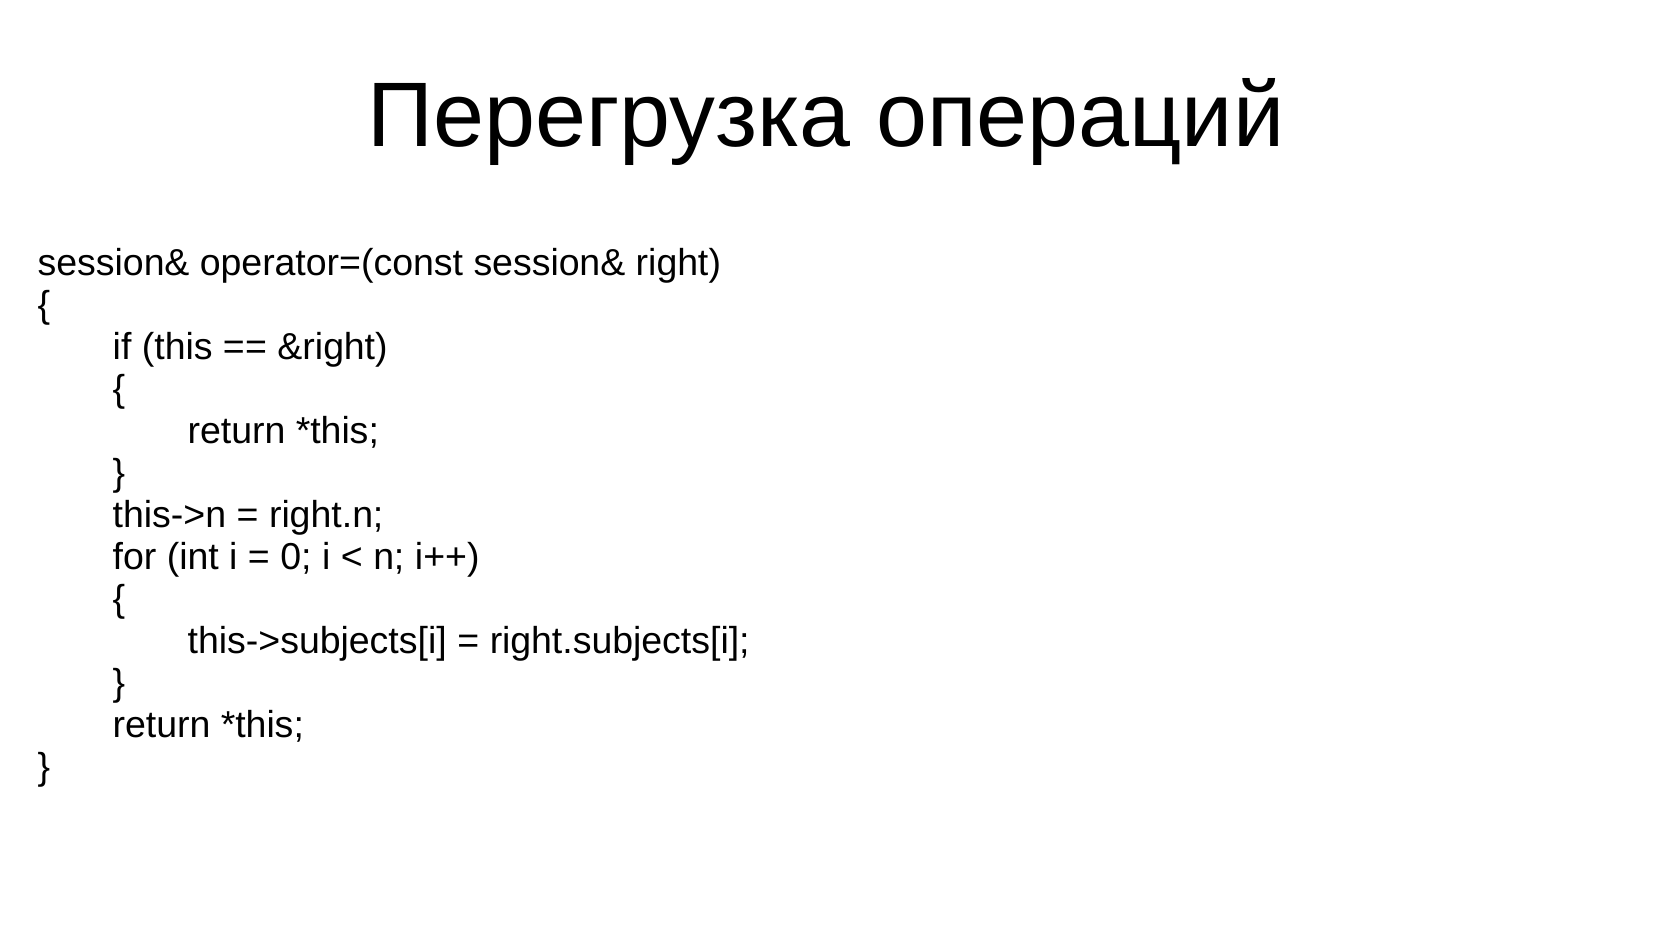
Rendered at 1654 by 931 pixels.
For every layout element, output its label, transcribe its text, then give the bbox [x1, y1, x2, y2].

title Перегрузка операций [82, 37, 1571, 193]
text_box session& operator=(const session& right) { if (this == &right) { return *this; } this->n = right.n; for (int i = 0; i < n; i++) { this->subjects[i] = right.subjects[i]; } return *this; } [0, 234, 766, 796]
